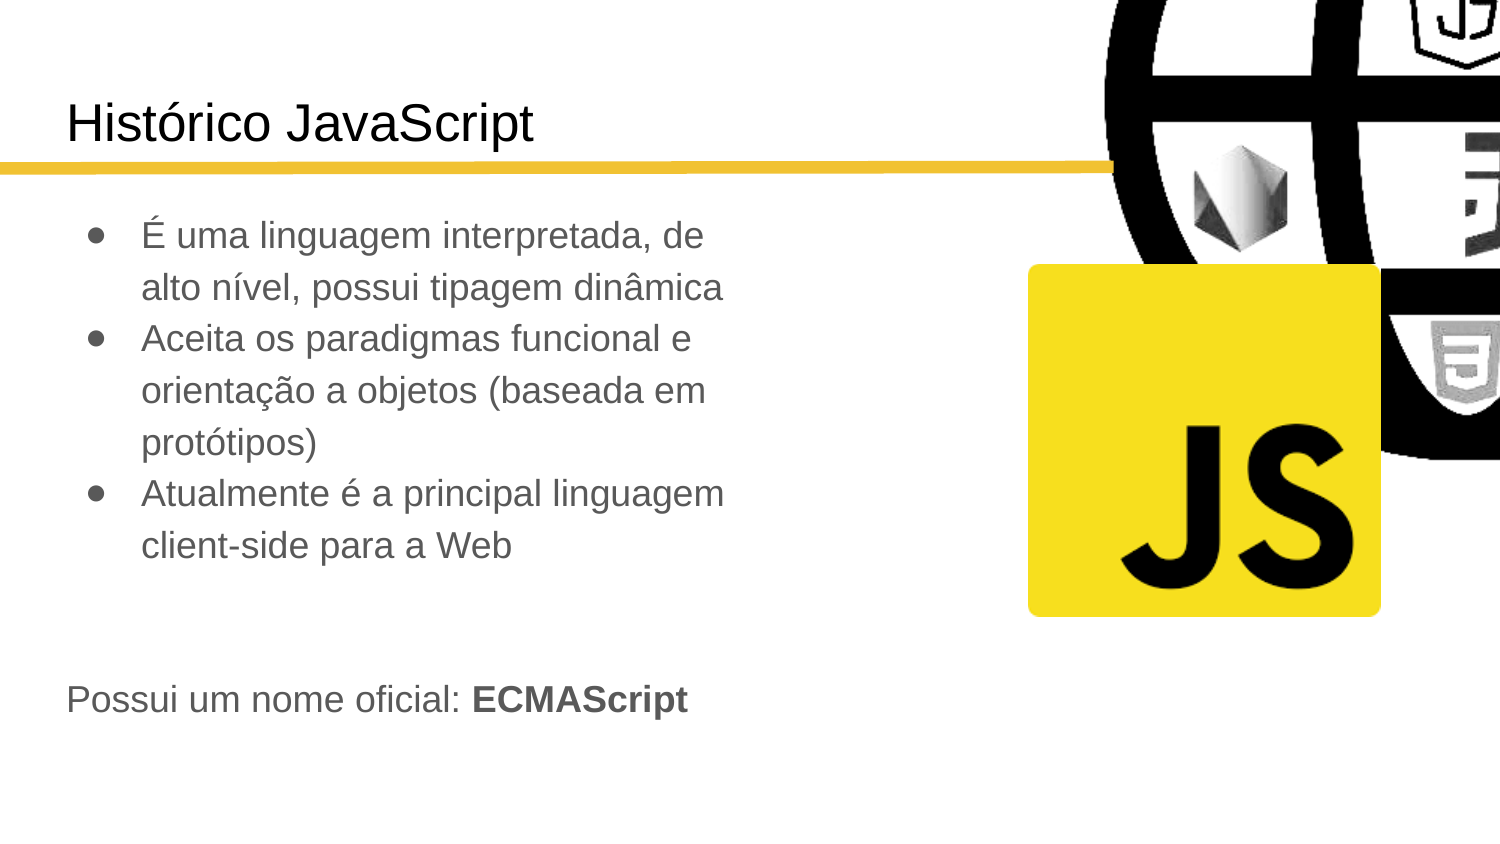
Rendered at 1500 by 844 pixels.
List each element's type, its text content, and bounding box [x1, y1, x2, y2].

picture [1028, 0, 1500, 617]
title Histórico JavaScript [51, 72, 1449, 167]
list É uma linguagem interpretada, de alto nível, possui tipagem dinâmica Aceita os paradigmas funcional e orientação a objetos (baseada em protótipos) Atualmente é a principal linguagem client-side para a Web Possui um nome oficial: ECMAScript [51, 189, 782, 789]
